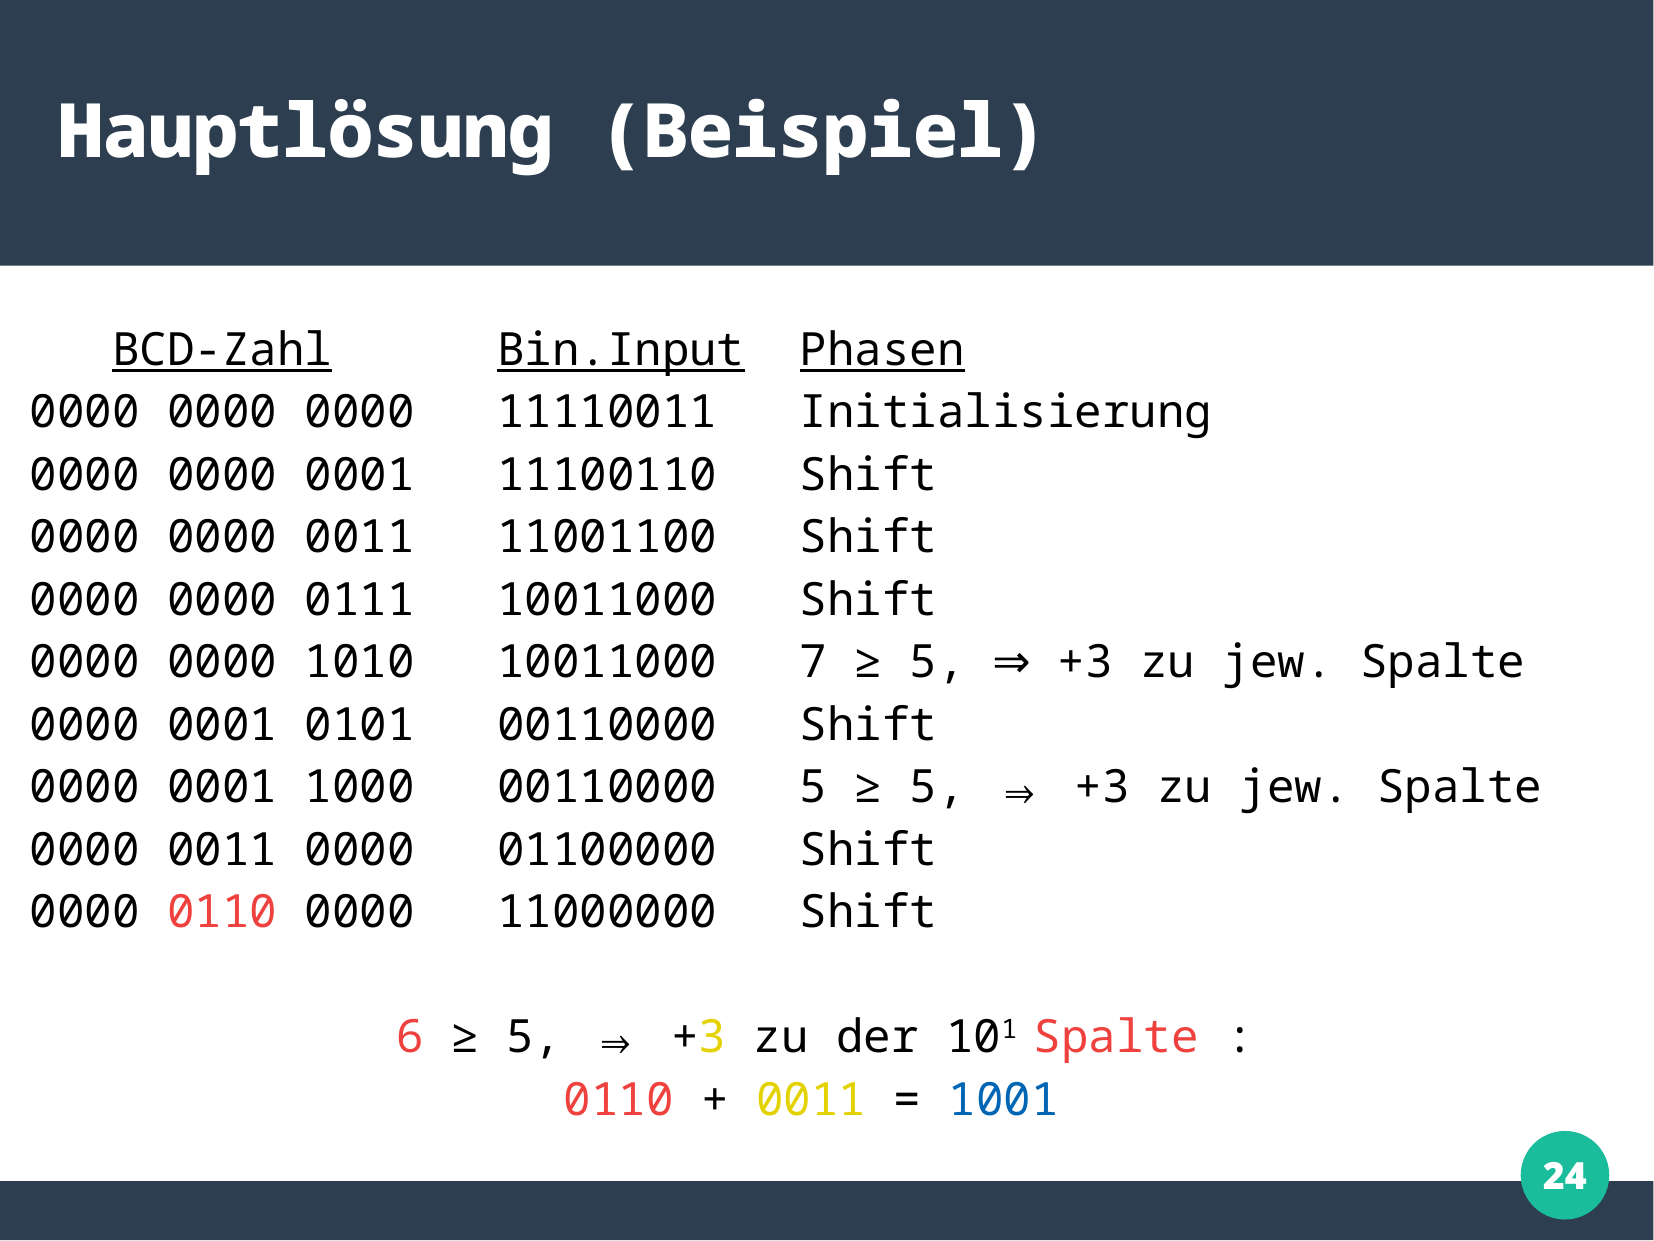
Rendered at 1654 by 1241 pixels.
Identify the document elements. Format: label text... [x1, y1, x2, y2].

text_box BCD-Zahl Bin.Input Phasen 0000 0000 0000 11110011 Initialisierung 0000 0000 0001 11100110 Shift 0000 0000 0011 11001100 Shift 0000 0000 0111 10011000 Shift 0000 0000 1010 10011000 7 ≥ 5, ⇒ +3 zu jew. Spalte 0000 0001 0101 00110000 Shift 0000 0001 1000 00110000 5 ≥ 5, ⇒ +3 zu jew. Spalte 0000 0011 0000 01100000 Shift 0000 0110 0000 11000000 Shift 6 ≥ 5, ⇒ +3 zu der 101 Spalte : 0110 + 0011 = 1001 [15, 308, 1636, 1241]
title Hauptlösung (Beispiel) [59, 49, 1595, 207]
